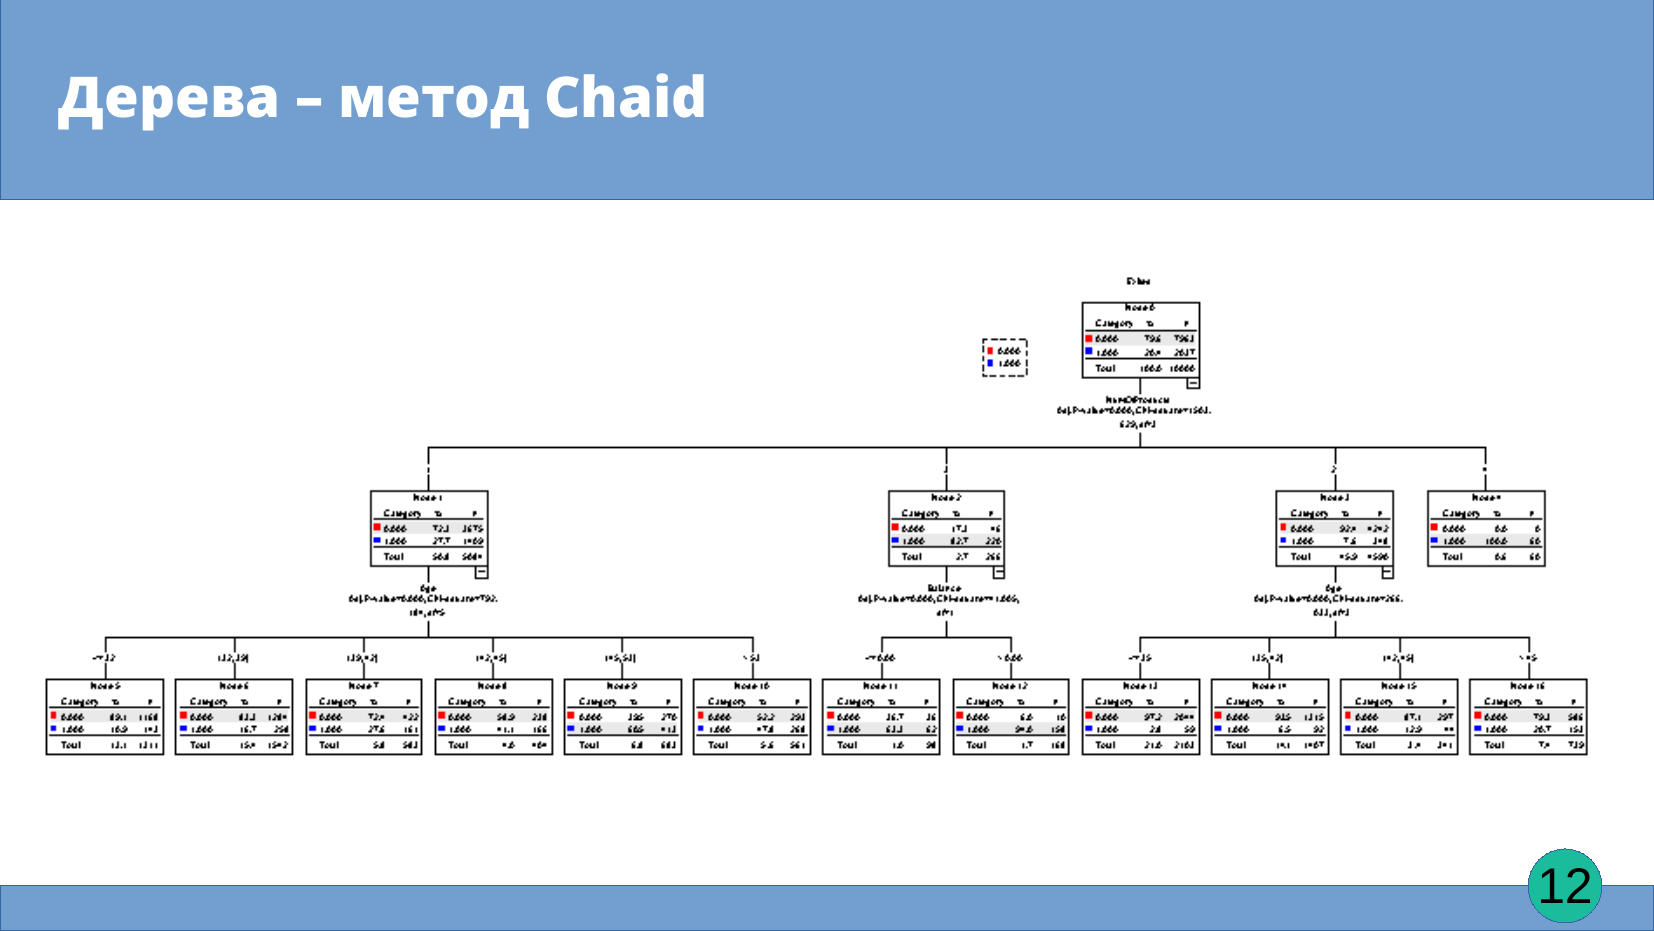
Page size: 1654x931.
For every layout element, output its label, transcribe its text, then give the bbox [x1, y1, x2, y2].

title Дерева – метод Chaid [59, 37, 1595, 155]
picture [39, 236, 1595, 794]
